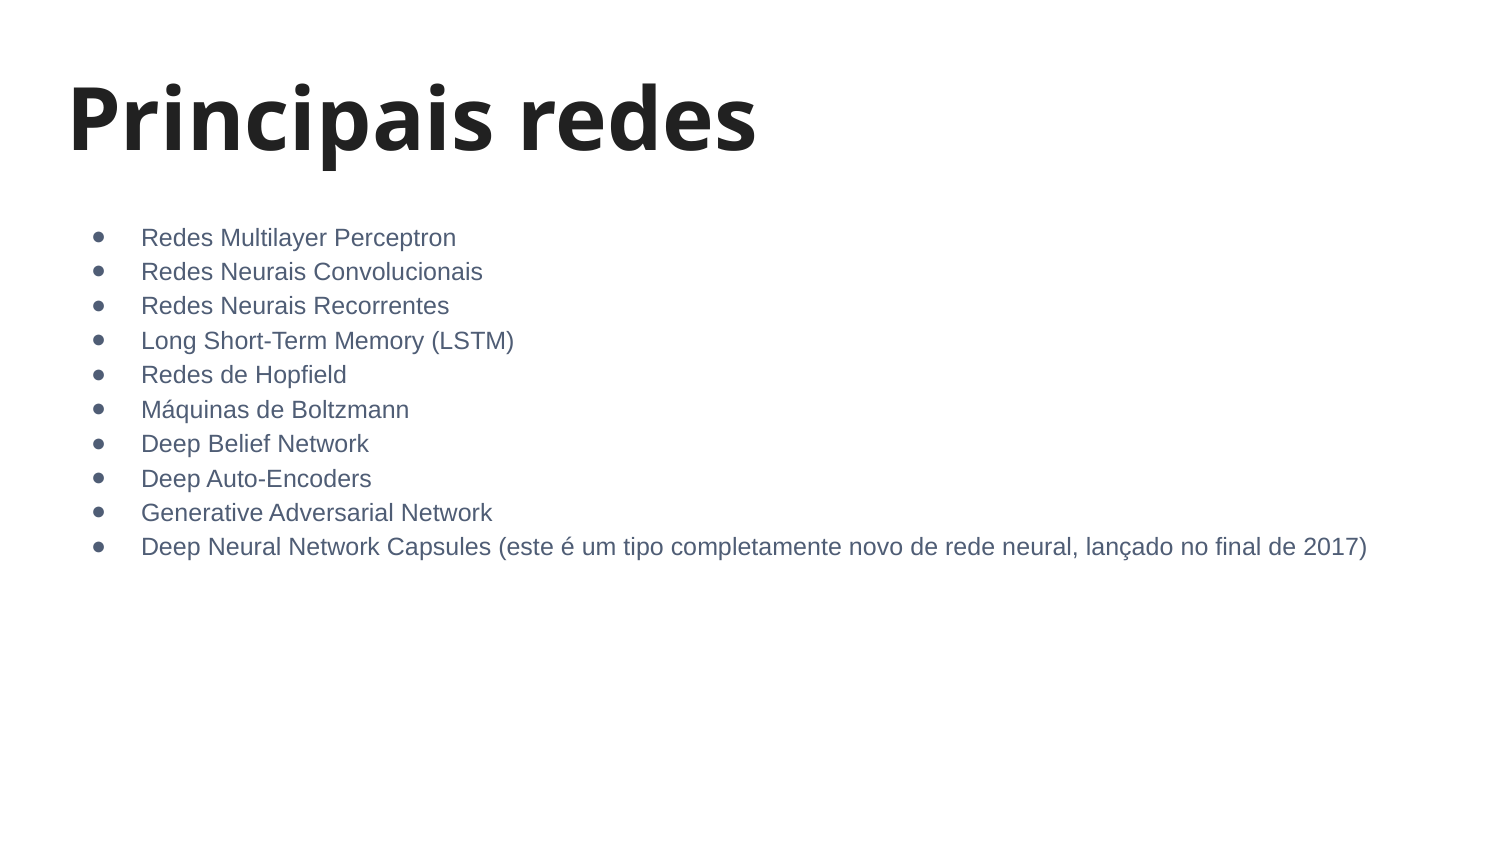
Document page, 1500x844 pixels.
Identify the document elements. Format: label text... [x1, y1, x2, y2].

title Principais redes [51, 48, 1449, 180]
list Redes Multilayer Perceptron Redes Neurais Convolucionais Redes Neurais Recorrentes Long Short-Term Memory (LSTM) Redes de Hopfield Máquinas de Boltzmann Deep Belief Network Deep Auto-Encoders Generative Adversarial Network Deep Neural Network Capsules (este é um tipo completamente novo de rede neural, lançado no final de 2017) [51, 201, 1449, 750]
